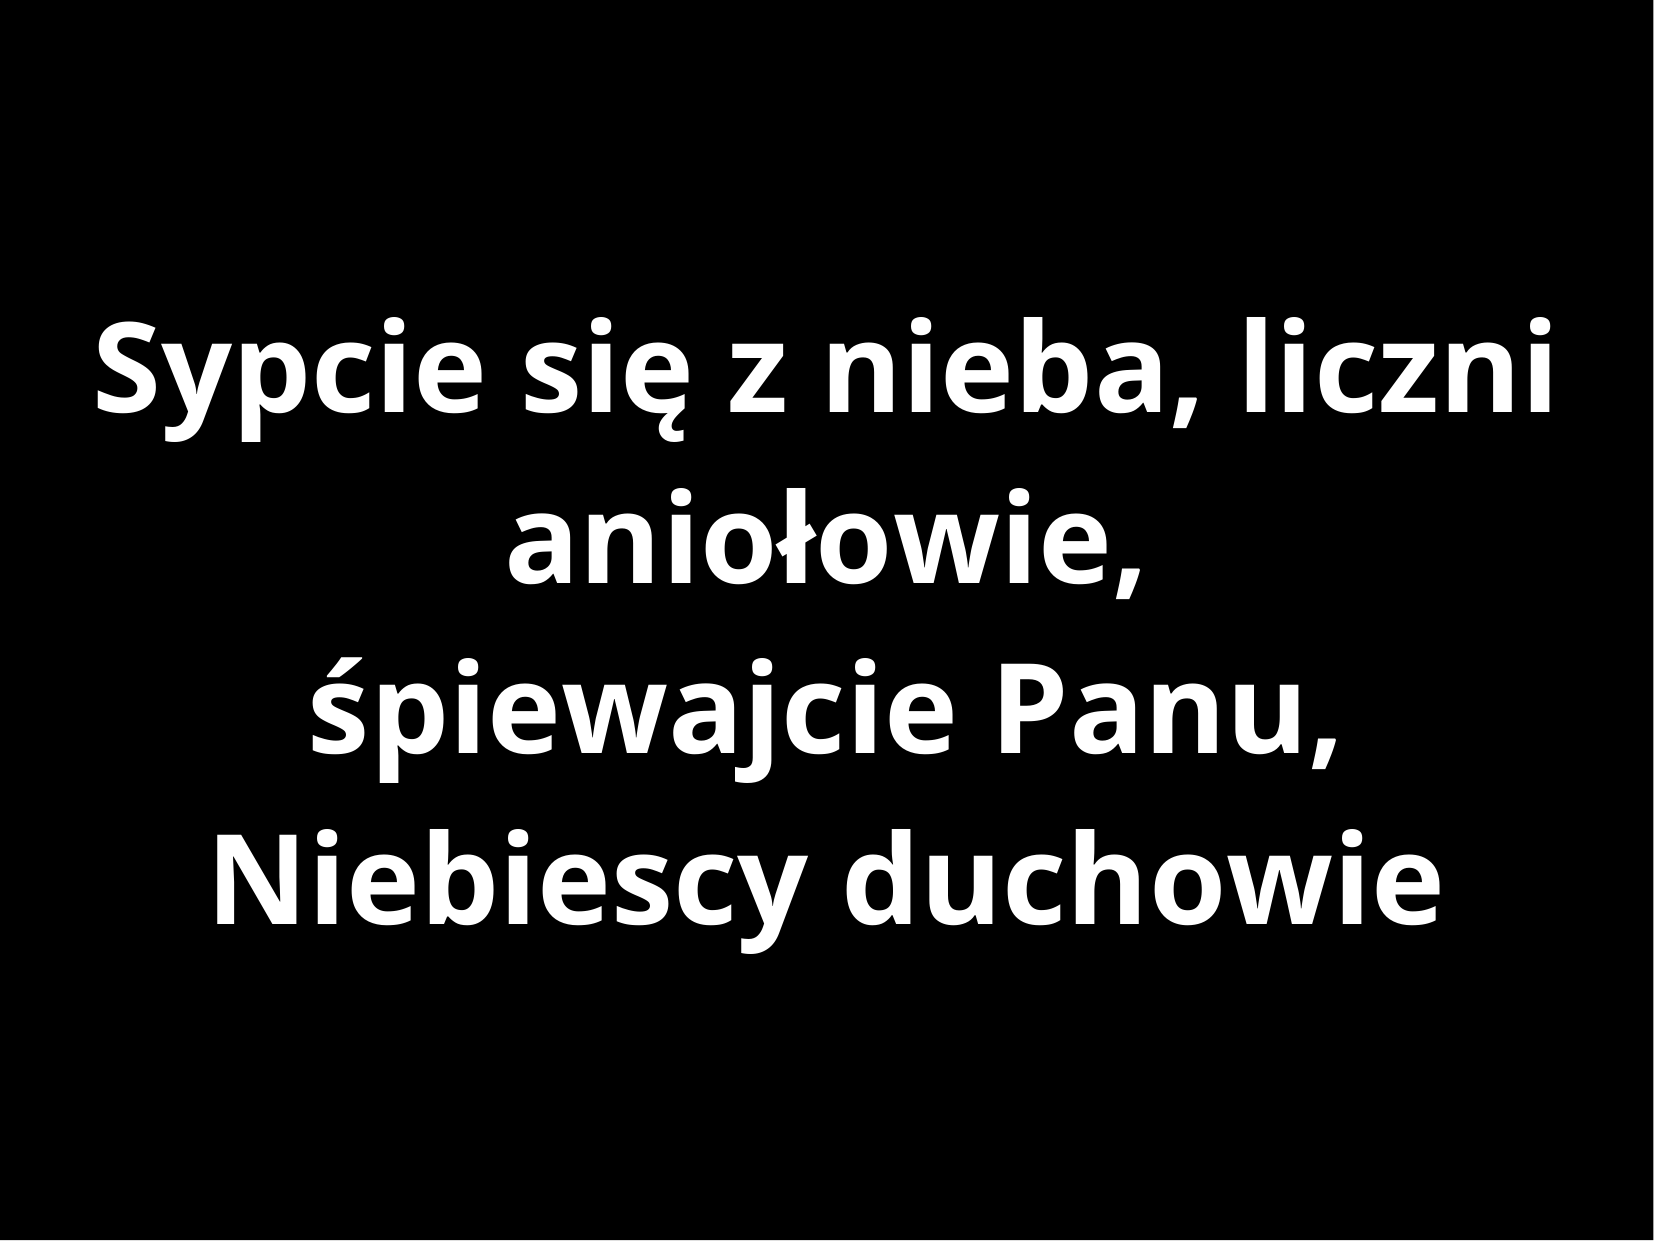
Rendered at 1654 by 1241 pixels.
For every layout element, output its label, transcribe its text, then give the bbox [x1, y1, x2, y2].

title Sypcie się z nieba, liczni aniołowie, śpiewajcie Panu, Niebiescy duchowie [0, 0, 1654, 1241]
